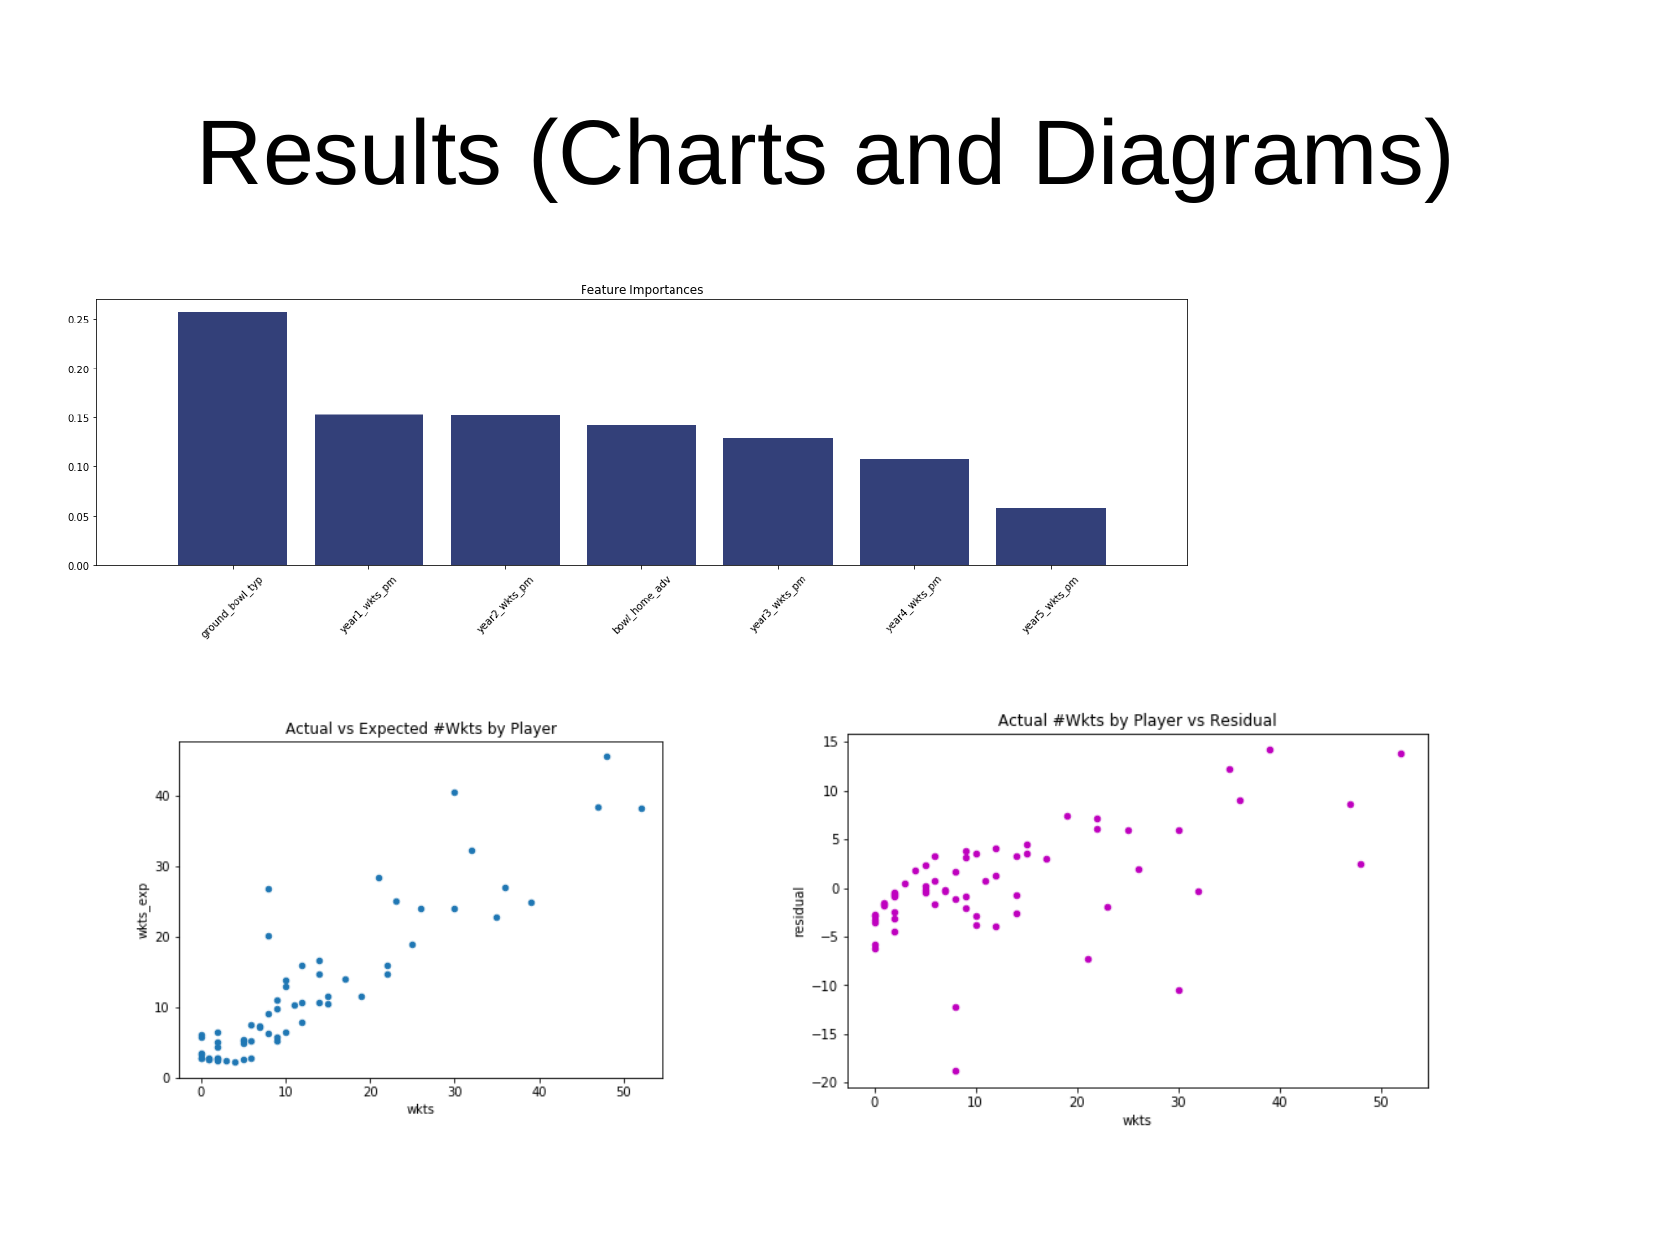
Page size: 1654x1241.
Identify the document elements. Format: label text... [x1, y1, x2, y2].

title Results (Charts and Diagrams) [82, 49, 1571, 257]
picture [60, 277, 1197, 646]
picture [127, 713, 676, 1126]
picture [784, 704, 1441, 1137]
